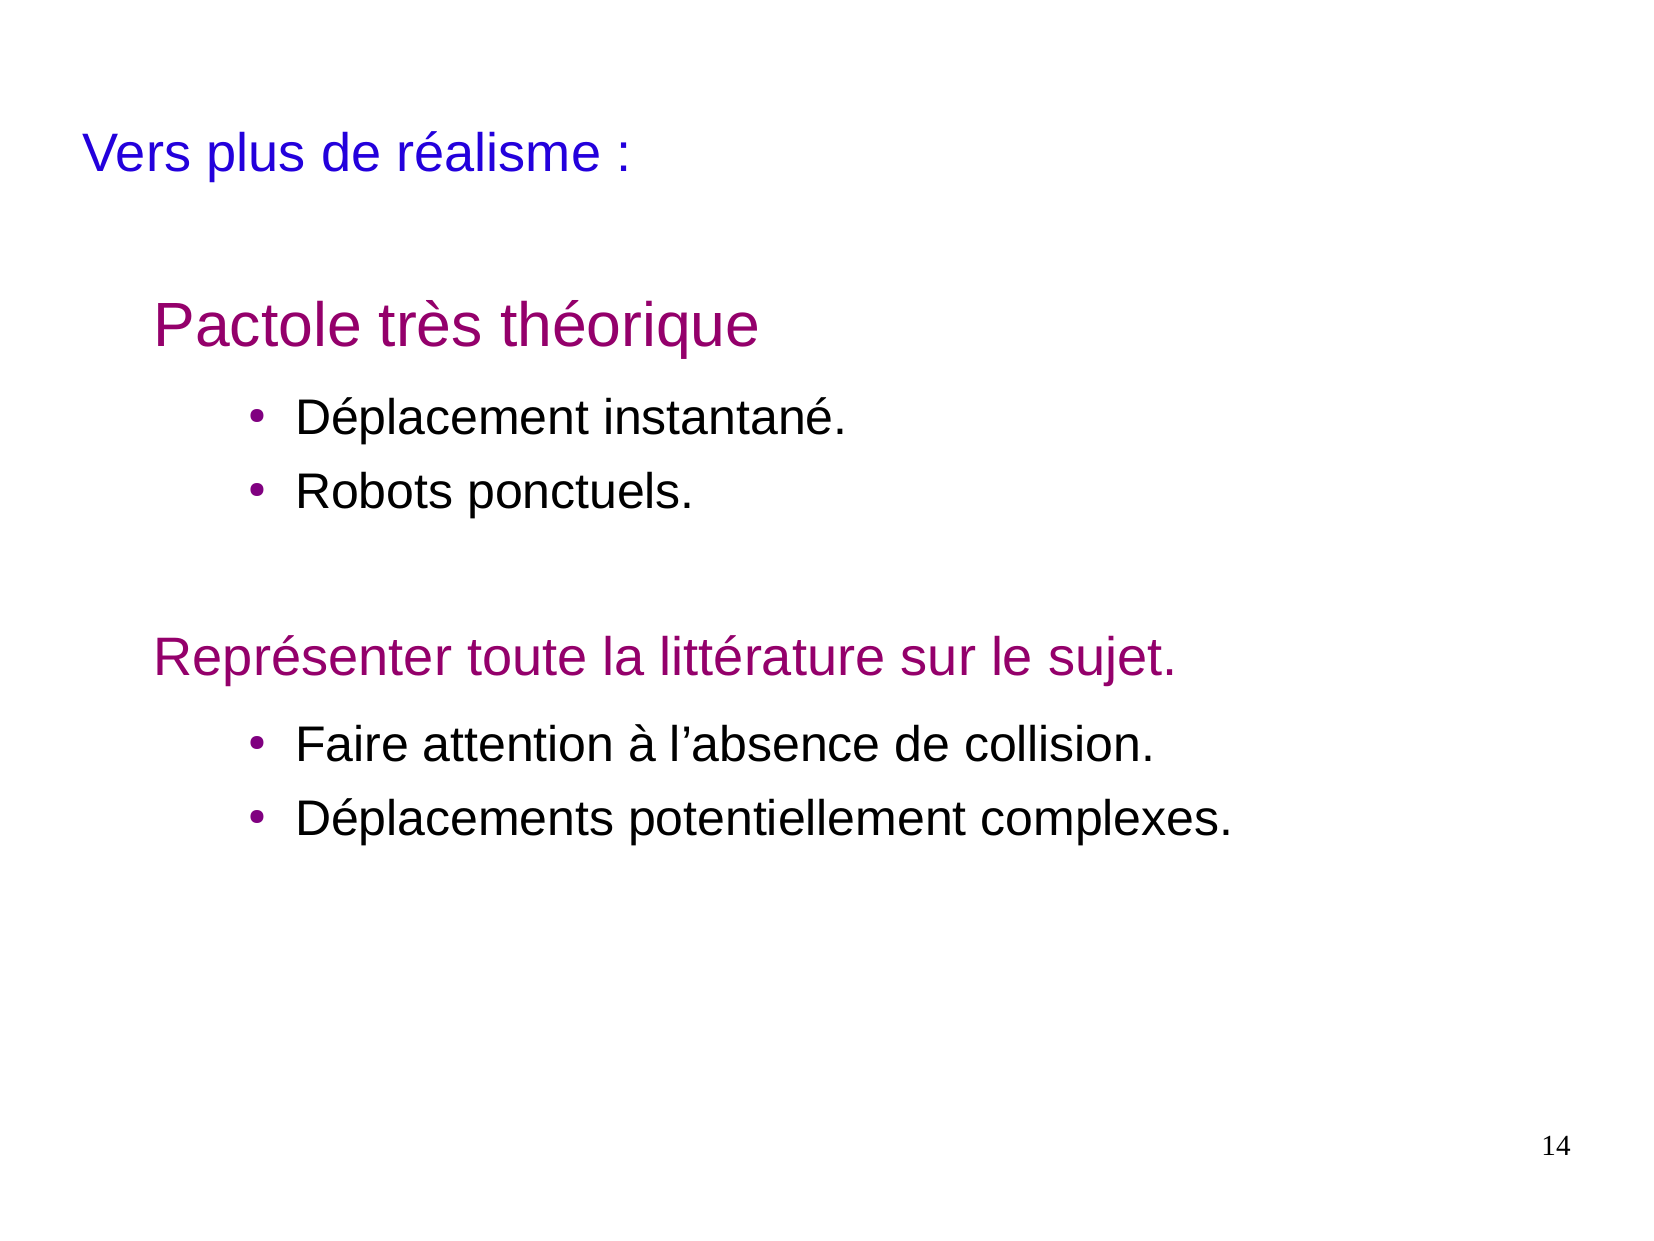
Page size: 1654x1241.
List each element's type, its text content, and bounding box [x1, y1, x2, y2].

list Pactole très théorique Déplacement instantané. Robots ponctuels. Représenter toute la littérature sur le sujet. Faire attention à l’absence de collision. Déplacements potentiellement complexes. [82, 290, 1538, 1010]
title Vers plus de réalisme : [82, 49, 1571, 257]
